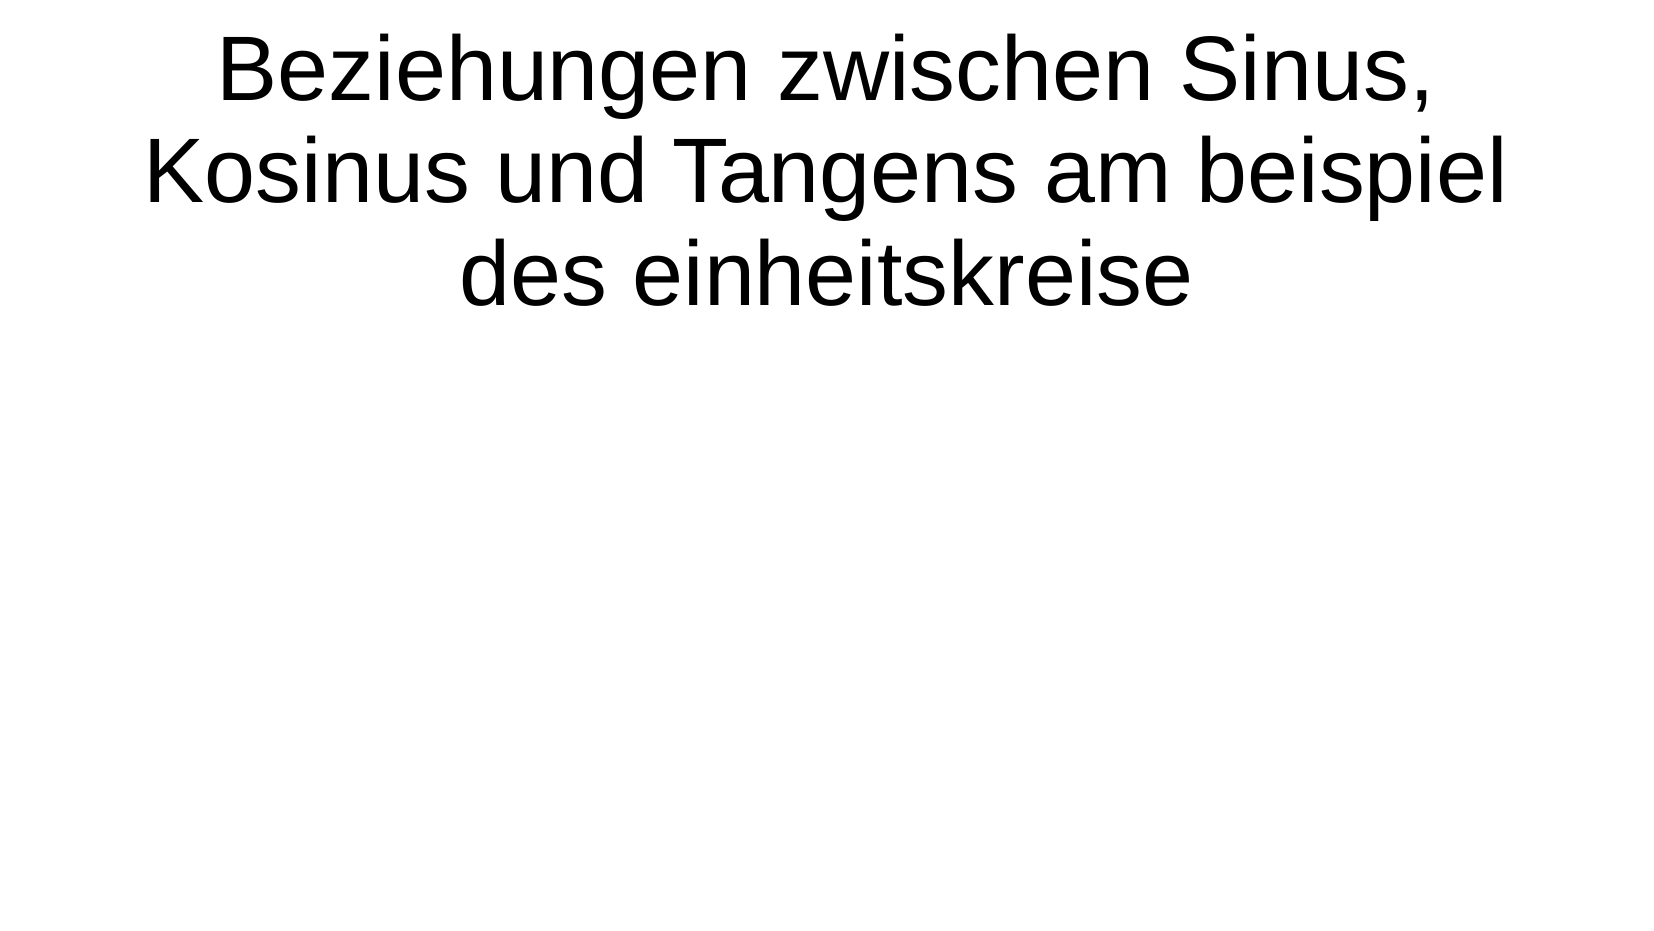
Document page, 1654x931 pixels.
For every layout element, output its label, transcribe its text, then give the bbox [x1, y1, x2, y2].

title Beziehungen zwischen Sinus, Kosinus und Tangens am beispiel des einheitskreise [82, 17, 1571, 325]
